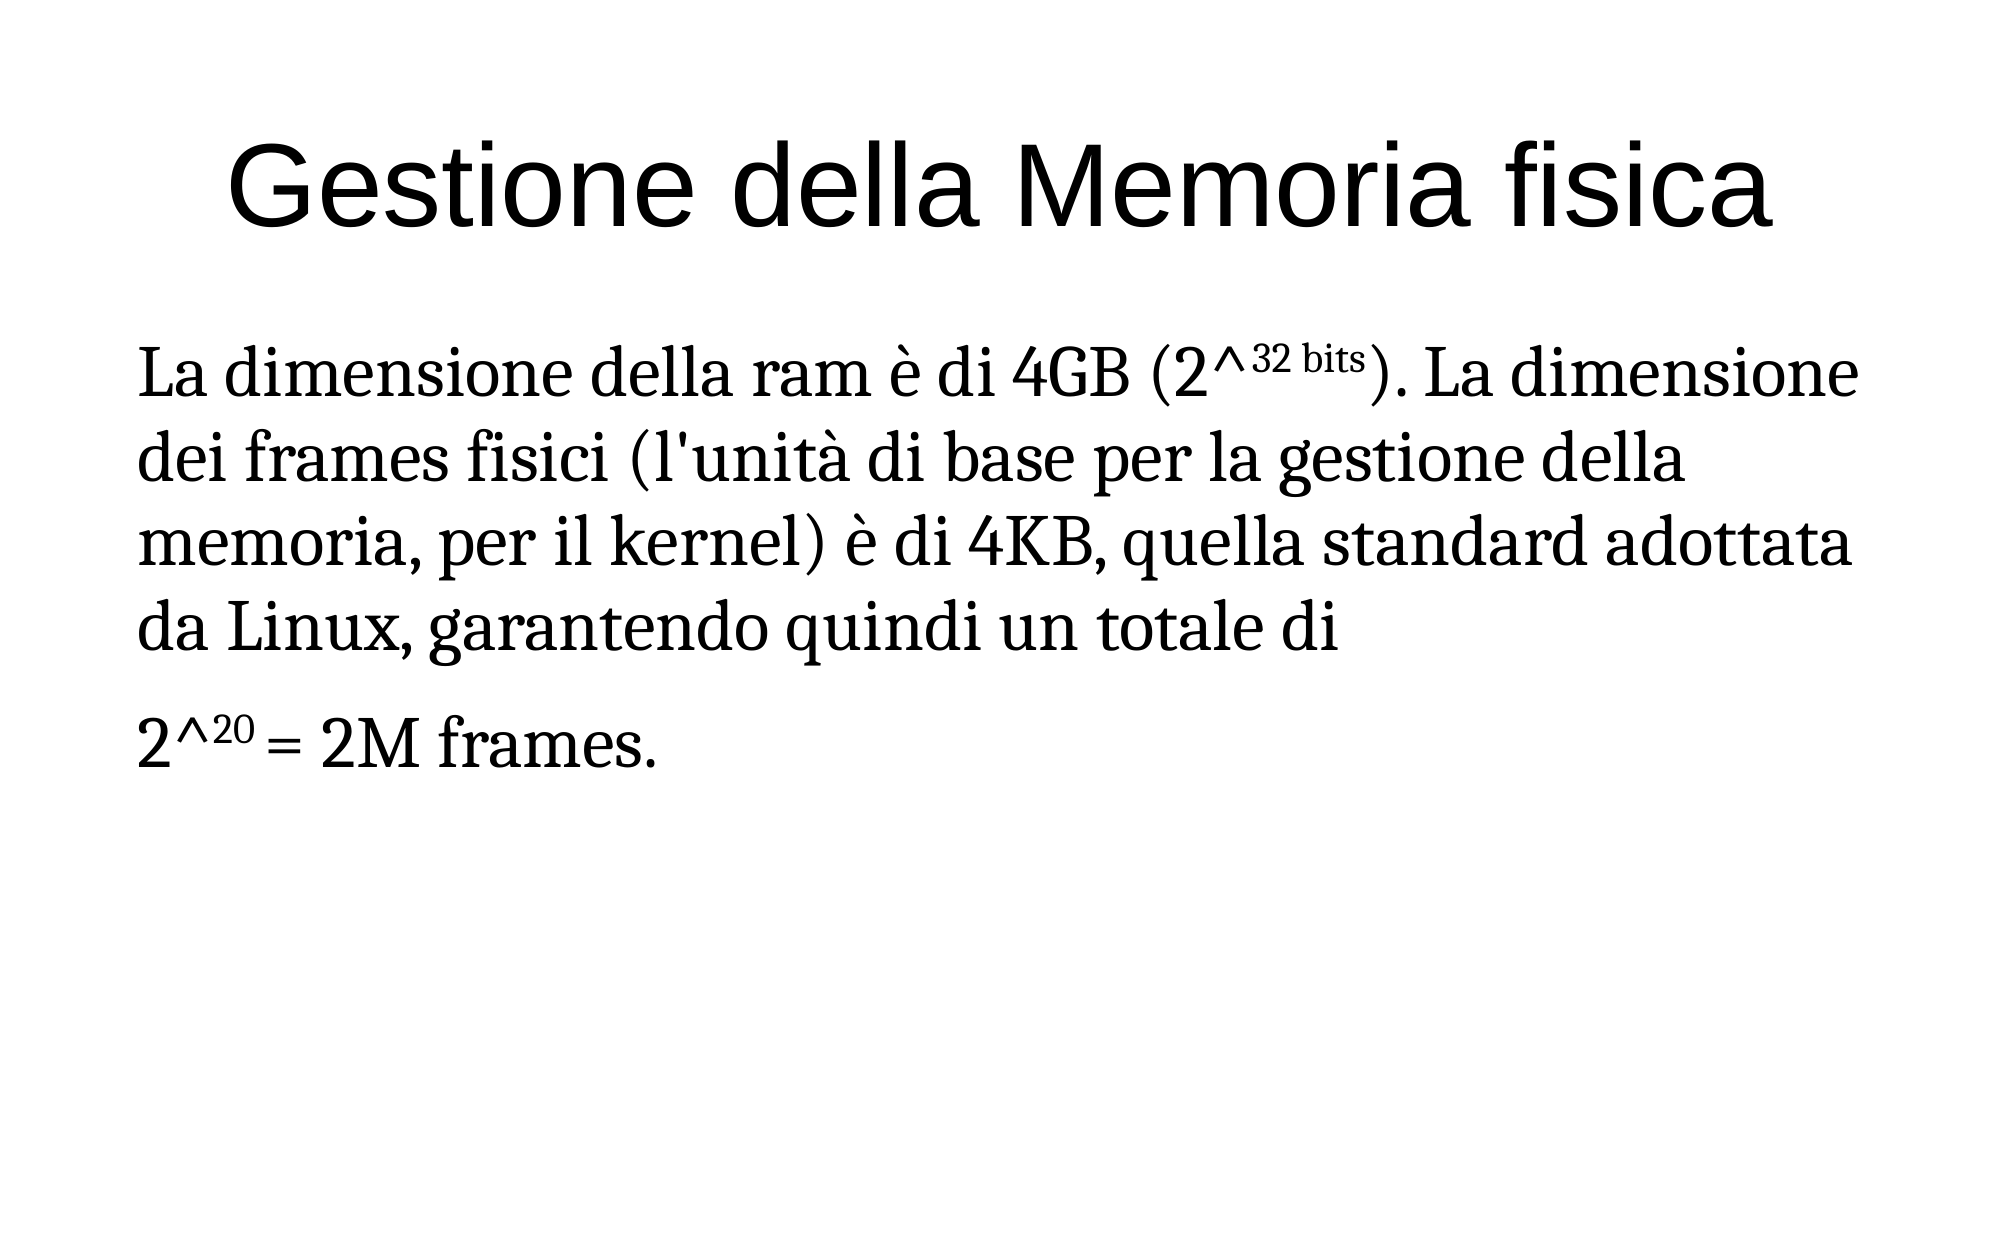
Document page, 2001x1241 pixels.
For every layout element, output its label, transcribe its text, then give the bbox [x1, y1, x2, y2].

title Gestione della Memoria fisica [137, 65, 1863, 306]
list La dimensione della ram è di 4GB (2^32 bits). La dimensione dei frames fisici (l'unità di base per la gestione della memoria, per il kernel) è di 4KB, quella standard adottata da Linux, garantendo quindi un totale di 2^20 = 2M frames. [137, 330, 1863, 1117]
